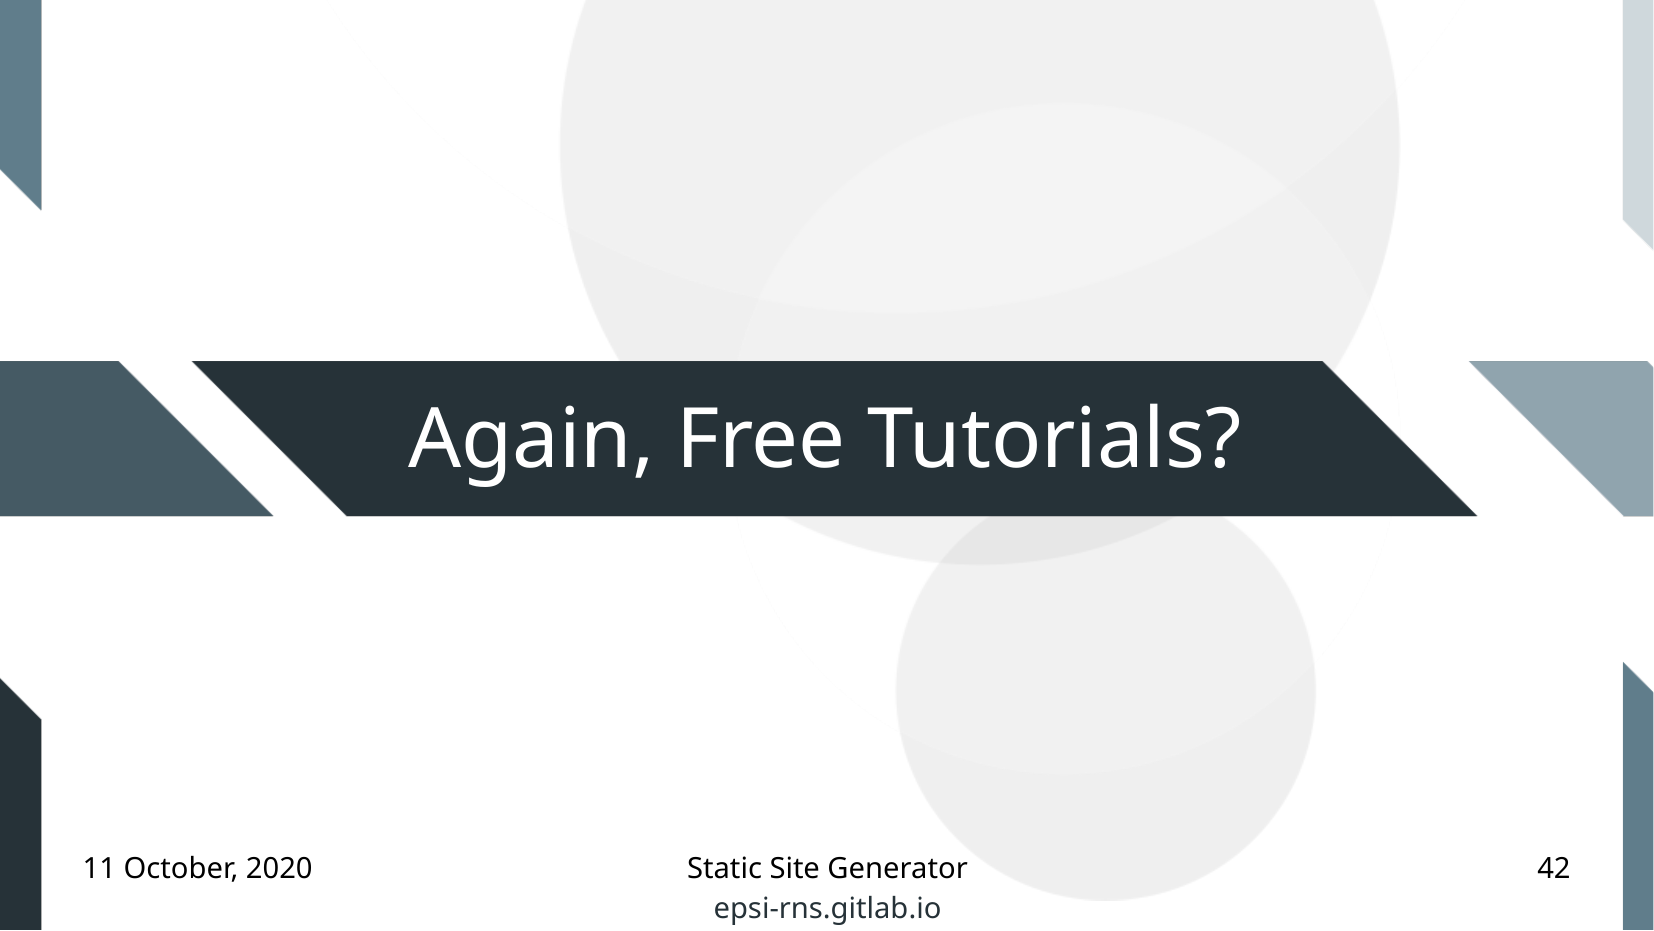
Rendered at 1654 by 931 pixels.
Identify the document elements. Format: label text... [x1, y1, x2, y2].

title Again, Free Tutorials? [82, 360, 1568, 511]
picture [0, 0, 1654, 930]
